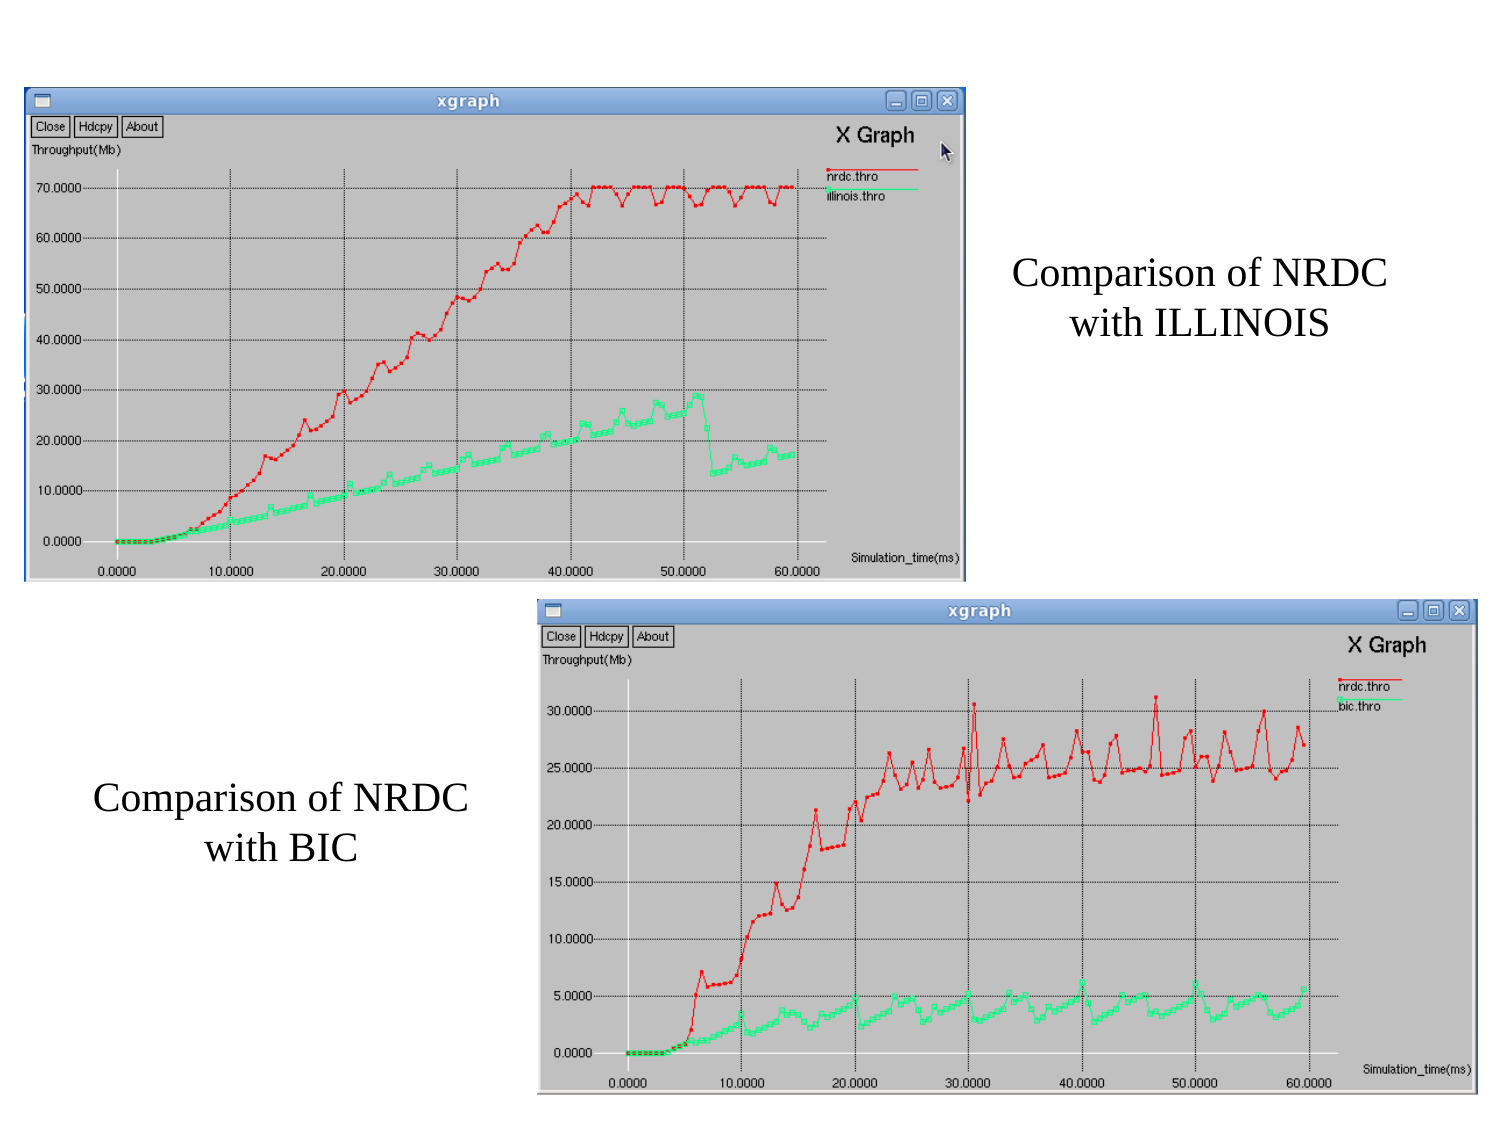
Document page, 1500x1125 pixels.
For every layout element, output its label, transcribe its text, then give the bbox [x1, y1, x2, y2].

picture [24, 87, 966, 583]
text_box Comparison of NRDC with BIC [75, 762, 488, 923]
picture [537, 599, 1478, 1097]
text_box Comparison of NRDC with ILLINOIS [987, 237, 1413, 398]
